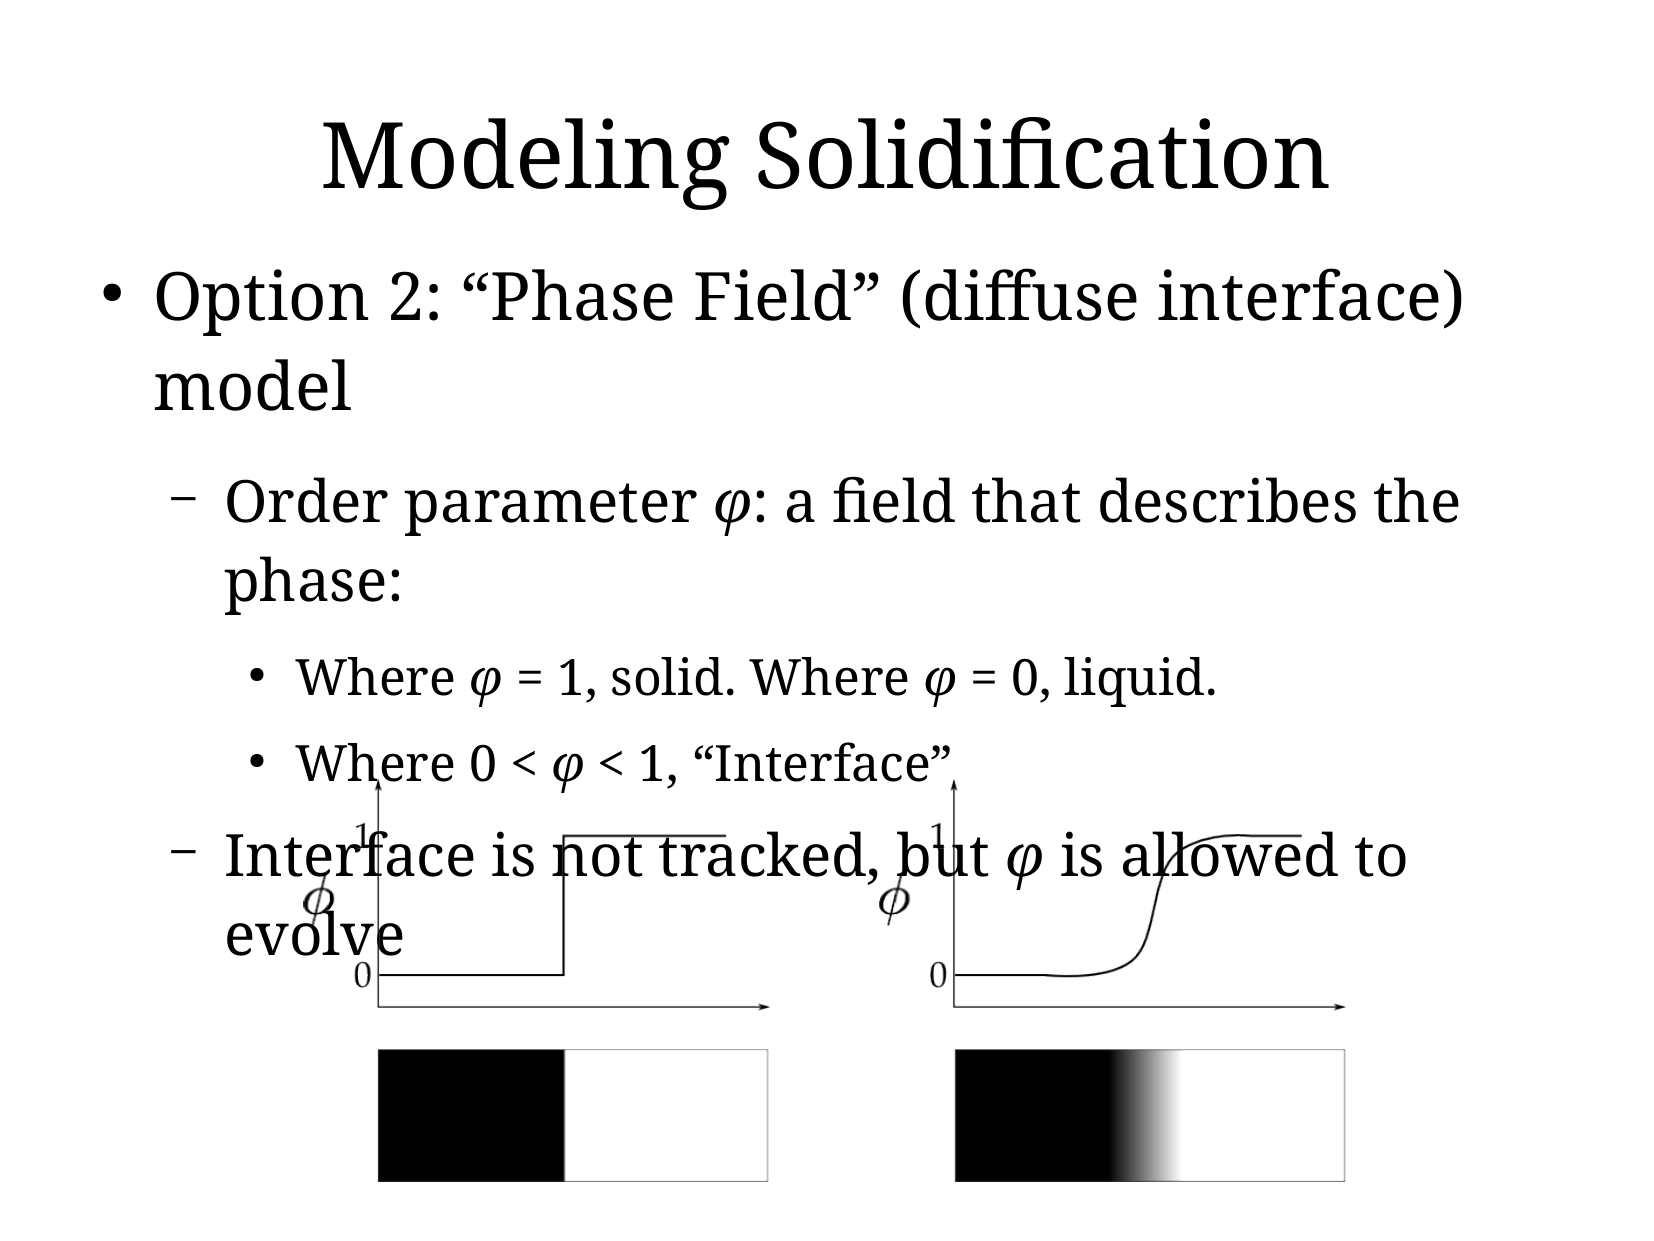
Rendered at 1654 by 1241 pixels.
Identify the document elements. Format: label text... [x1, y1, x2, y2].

picture [303, 779, 1346, 1183]
list Option 2: “Phase Field” (diffuse interface) model Order parameter φ: a field that describes the phase: Where φ = 1, solid. Where φ = 0, liquid. Where 0 < φ < 1, “Interface” Interface is not tracked, but φ is allowed to evolve [82, 257, 1561, 1099]
title Modeling Solidification [82, 49, 1571, 257]
